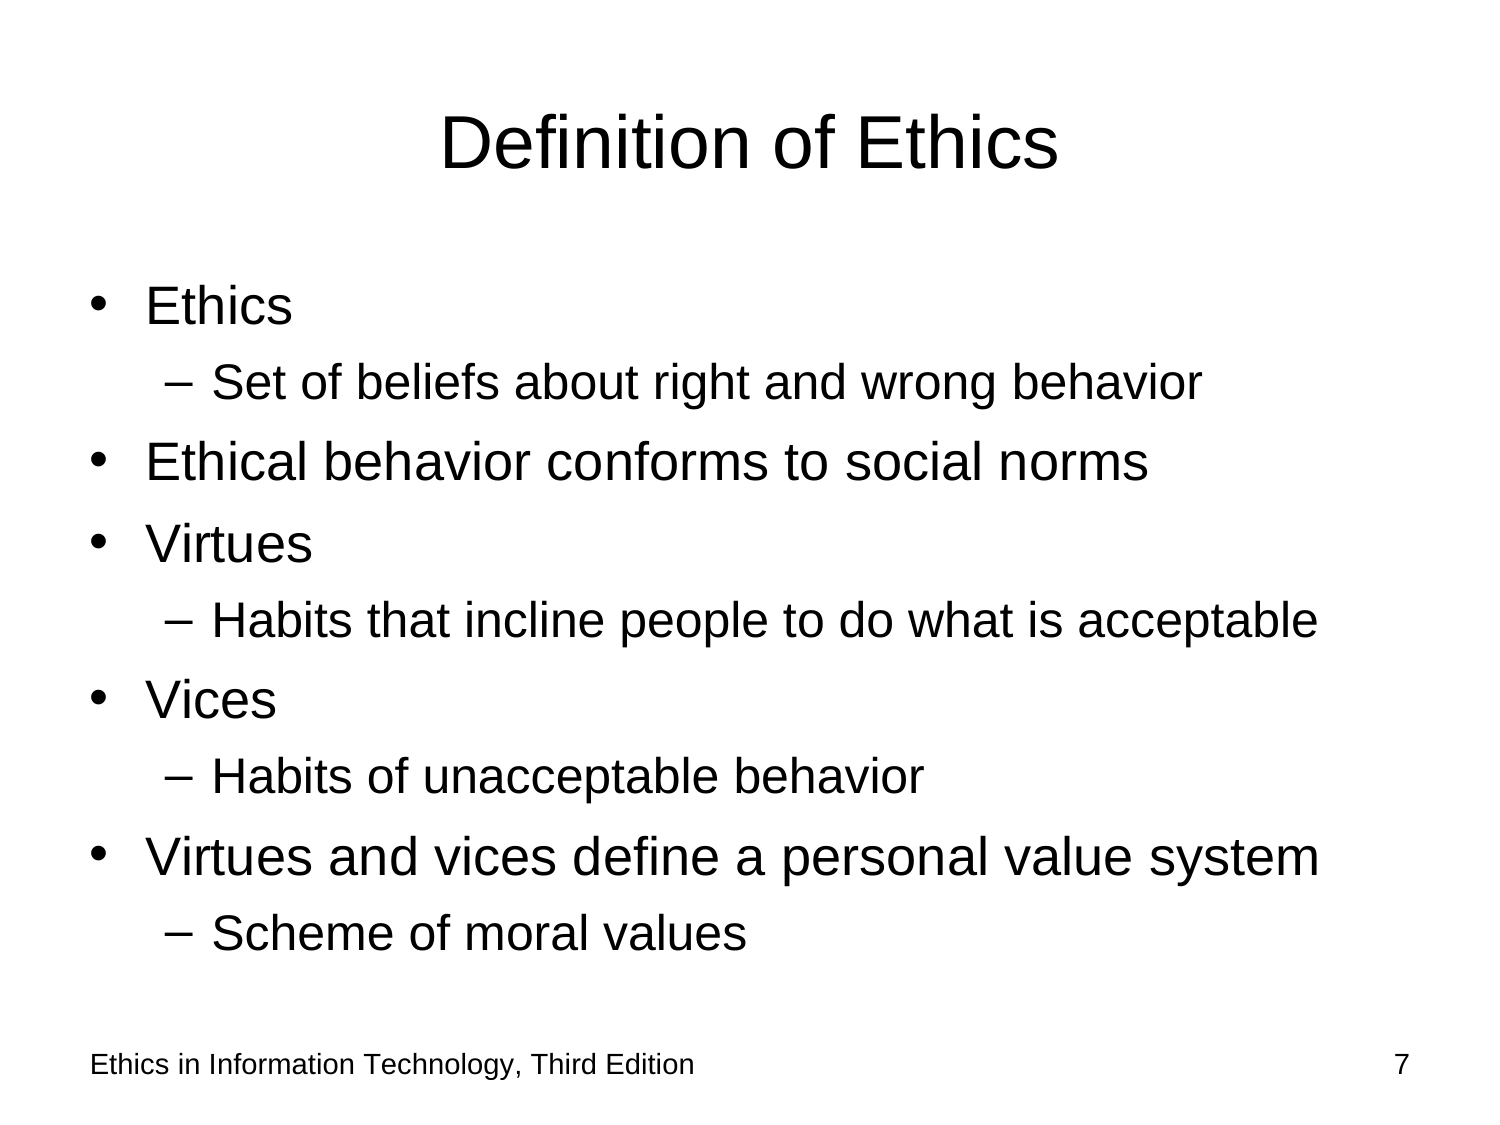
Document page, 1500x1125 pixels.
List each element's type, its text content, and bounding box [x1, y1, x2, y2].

list Ethics Set of beliefs about right and wrong behavior Ethical behavior conforms to social norms Virtues Habits that incline people to do what is acceptable Vices Habits of unacceptable behavior Virtues and vices define a personal value system Scheme of moral values [75, 262, 1426, 982]
text_box <number> [1074, 1037, 1425, 1103]
title Definition of Ethics [75, 86, 1426, 192]
text_box Ethics in Information Technology, Third Edition [74, 1037, 1074, 1103]
